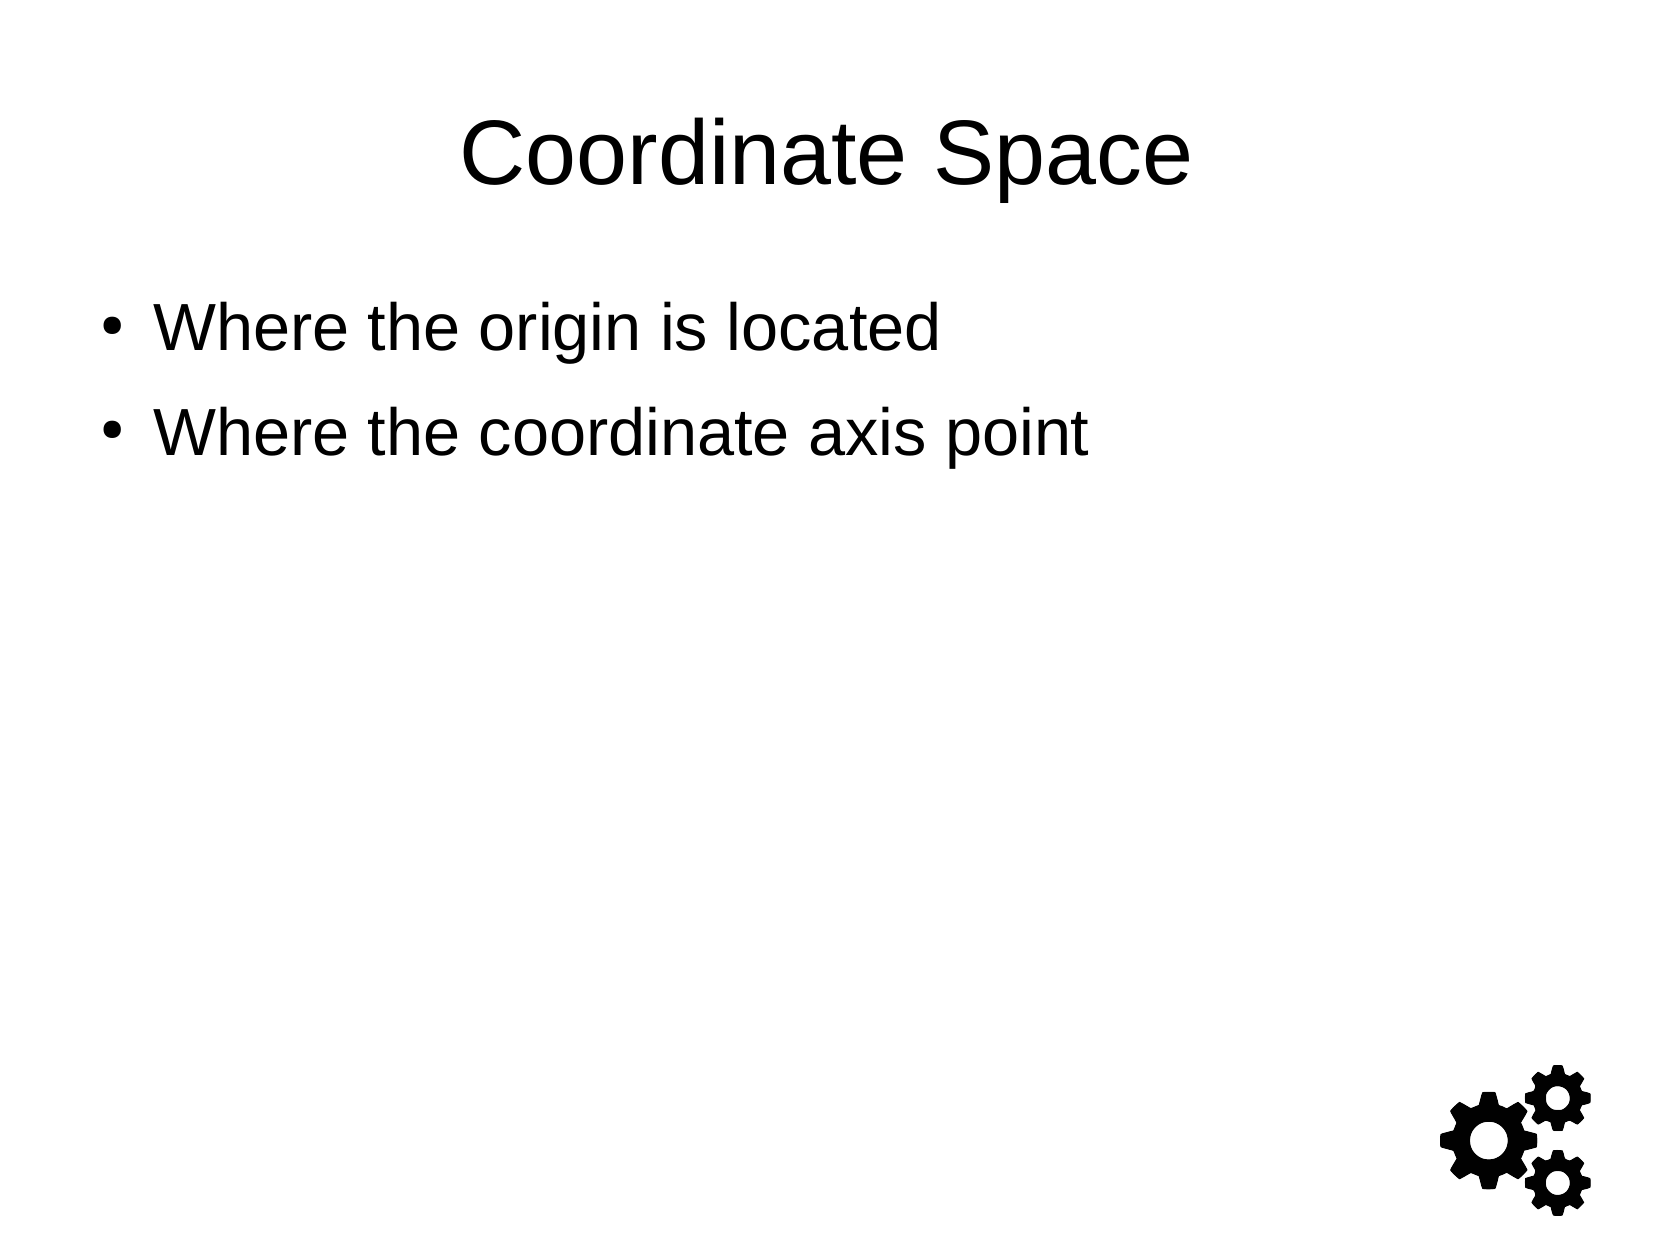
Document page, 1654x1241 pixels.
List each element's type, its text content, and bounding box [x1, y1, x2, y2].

title Coordinate Space [82, 49, 1571, 257]
picture [1440, 1065, 1591, 1216]
list Where the origin is located Where the coordinate axis point [82, 290, 1571, 1010]
